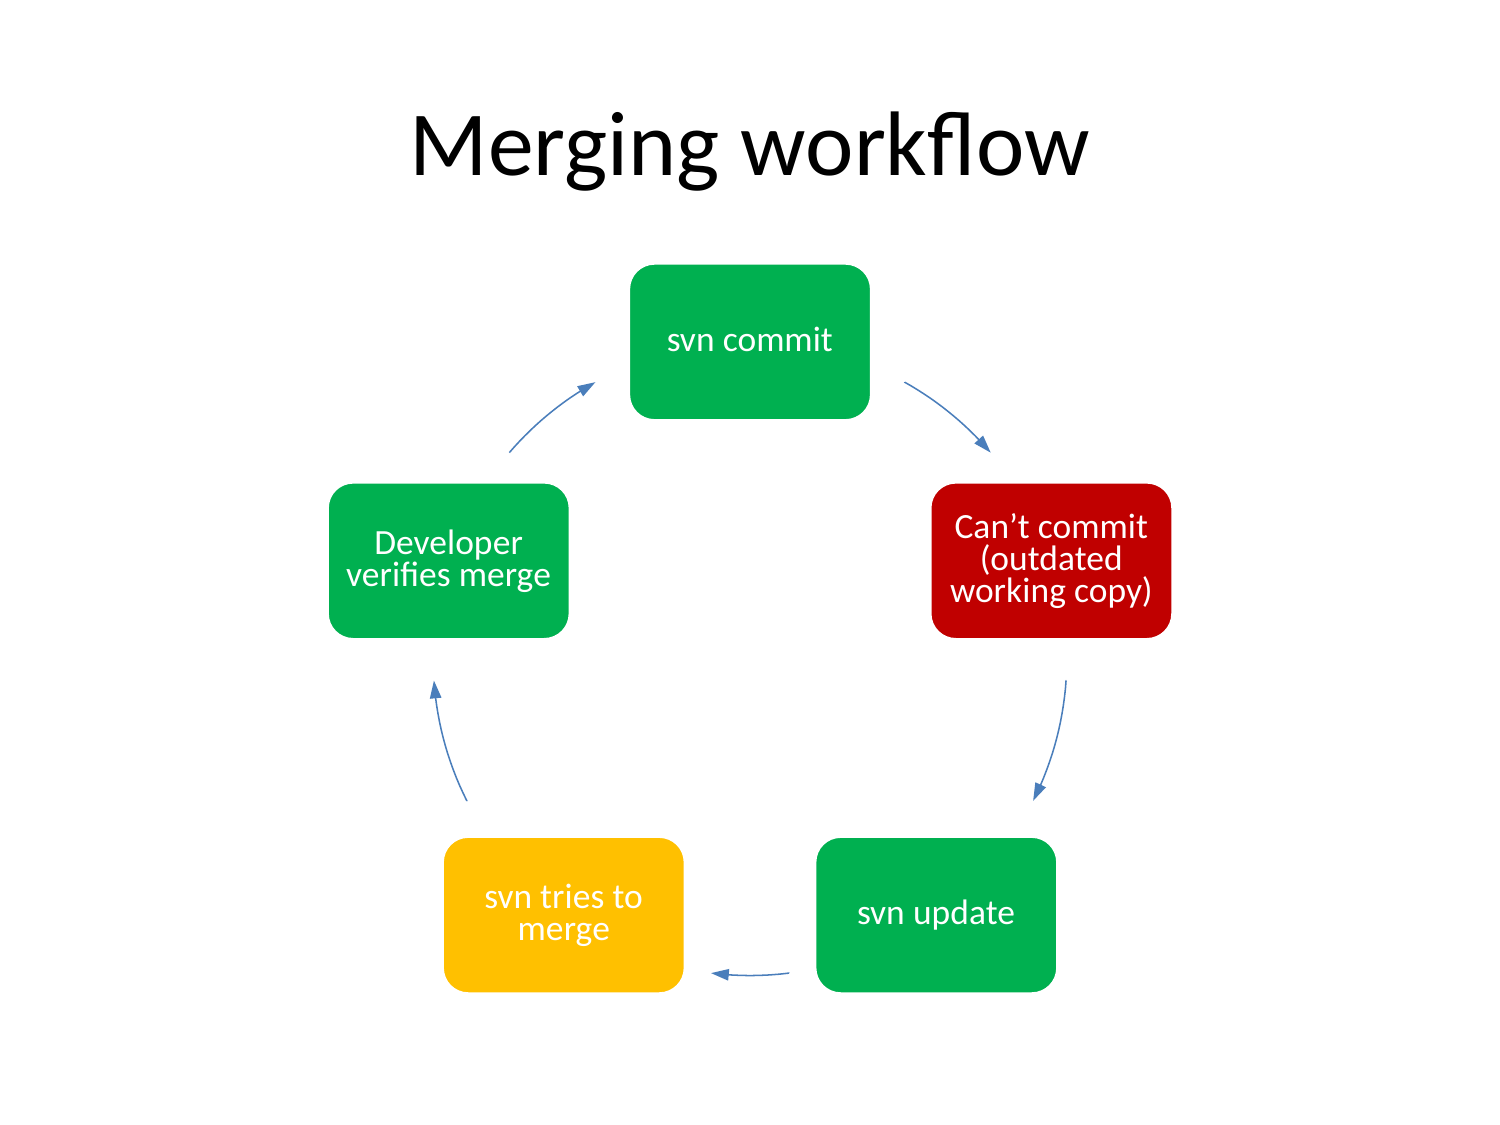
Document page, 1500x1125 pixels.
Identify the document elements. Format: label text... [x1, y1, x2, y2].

text_box svn update [814, 835, 1059, 995]
text_box svn tries to merge [441, 835, 686, 995]
text_box svn commit [628, 262, 873, 422]
text_box Can’t commit (outdated working copy) [929, 481, 1174, 641]
text_box Developer verifies merge [326, 481, 571, 641]
title Merging workflow [75, 45, 1426, 233]
